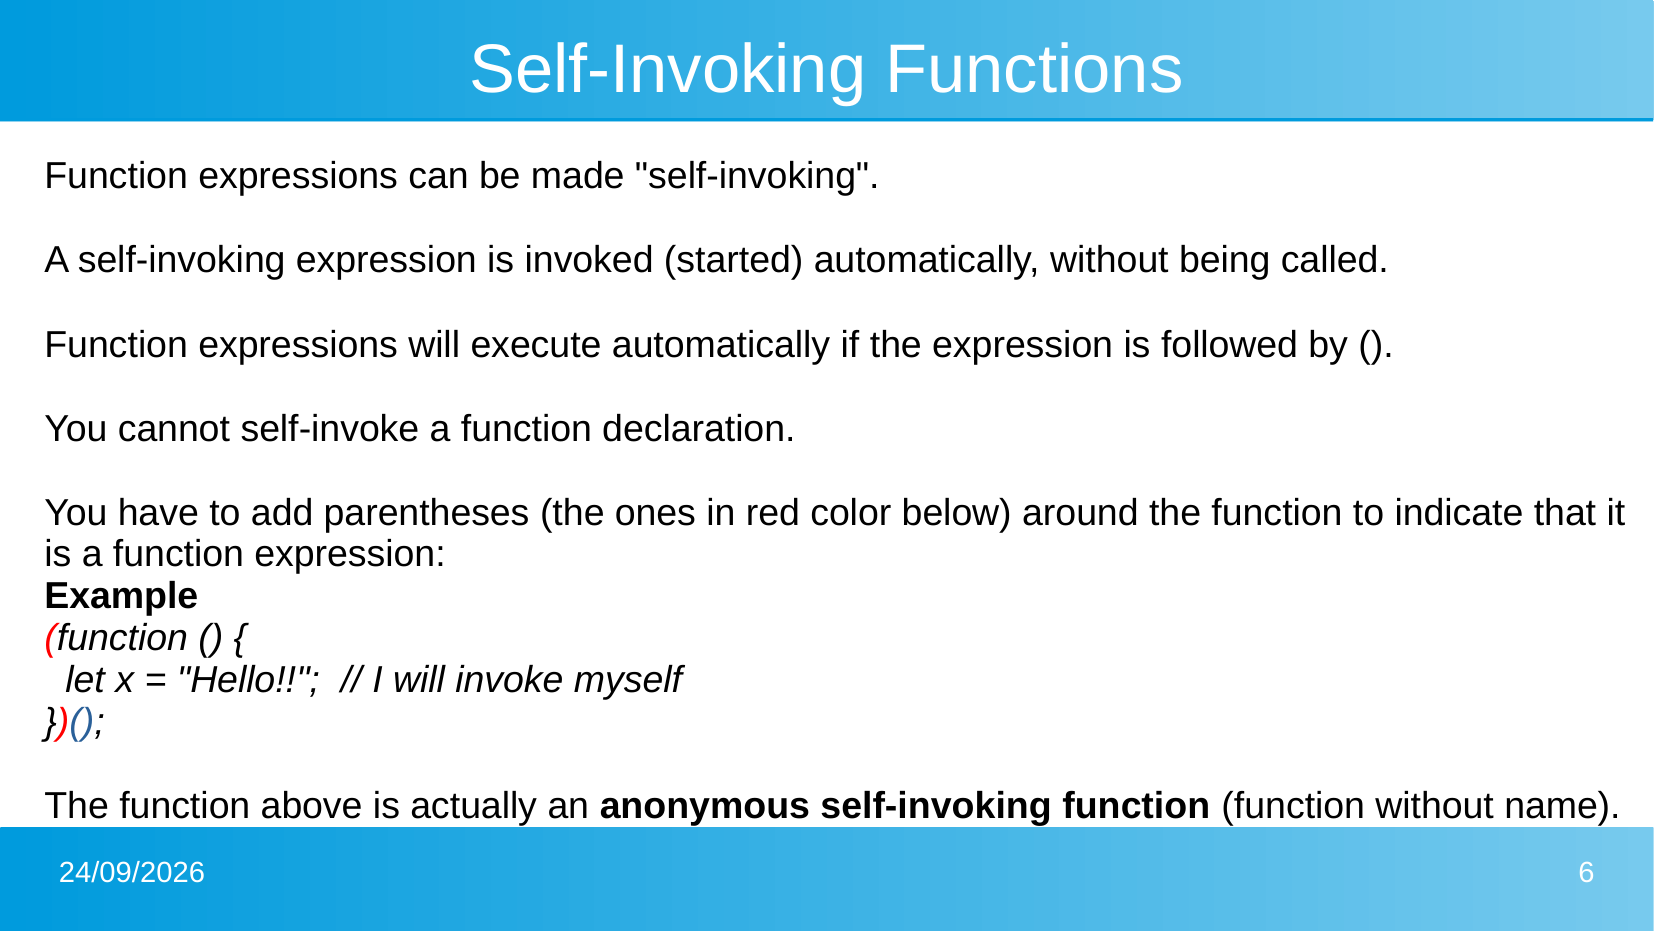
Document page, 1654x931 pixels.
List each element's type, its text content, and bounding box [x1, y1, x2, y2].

title Self-Invoking Functions [59, 29, 1595, 108]
text_box Function expressions can be made "self-invoking". A self-invoking expression is invoked (started) automatically, without being called. Function expressions will execute automatically if the expression is followed by (). You cannot self-invoke a function declaration. You have to add parentheses (the ones in red color below) around the function to indicate that it is a function expression: Example (function () { let x = "Hello!!"; // I will invoke myself })(); The function above is actually an anonymous self-invoking function (function without name). [29, 147, 1654, 835]
